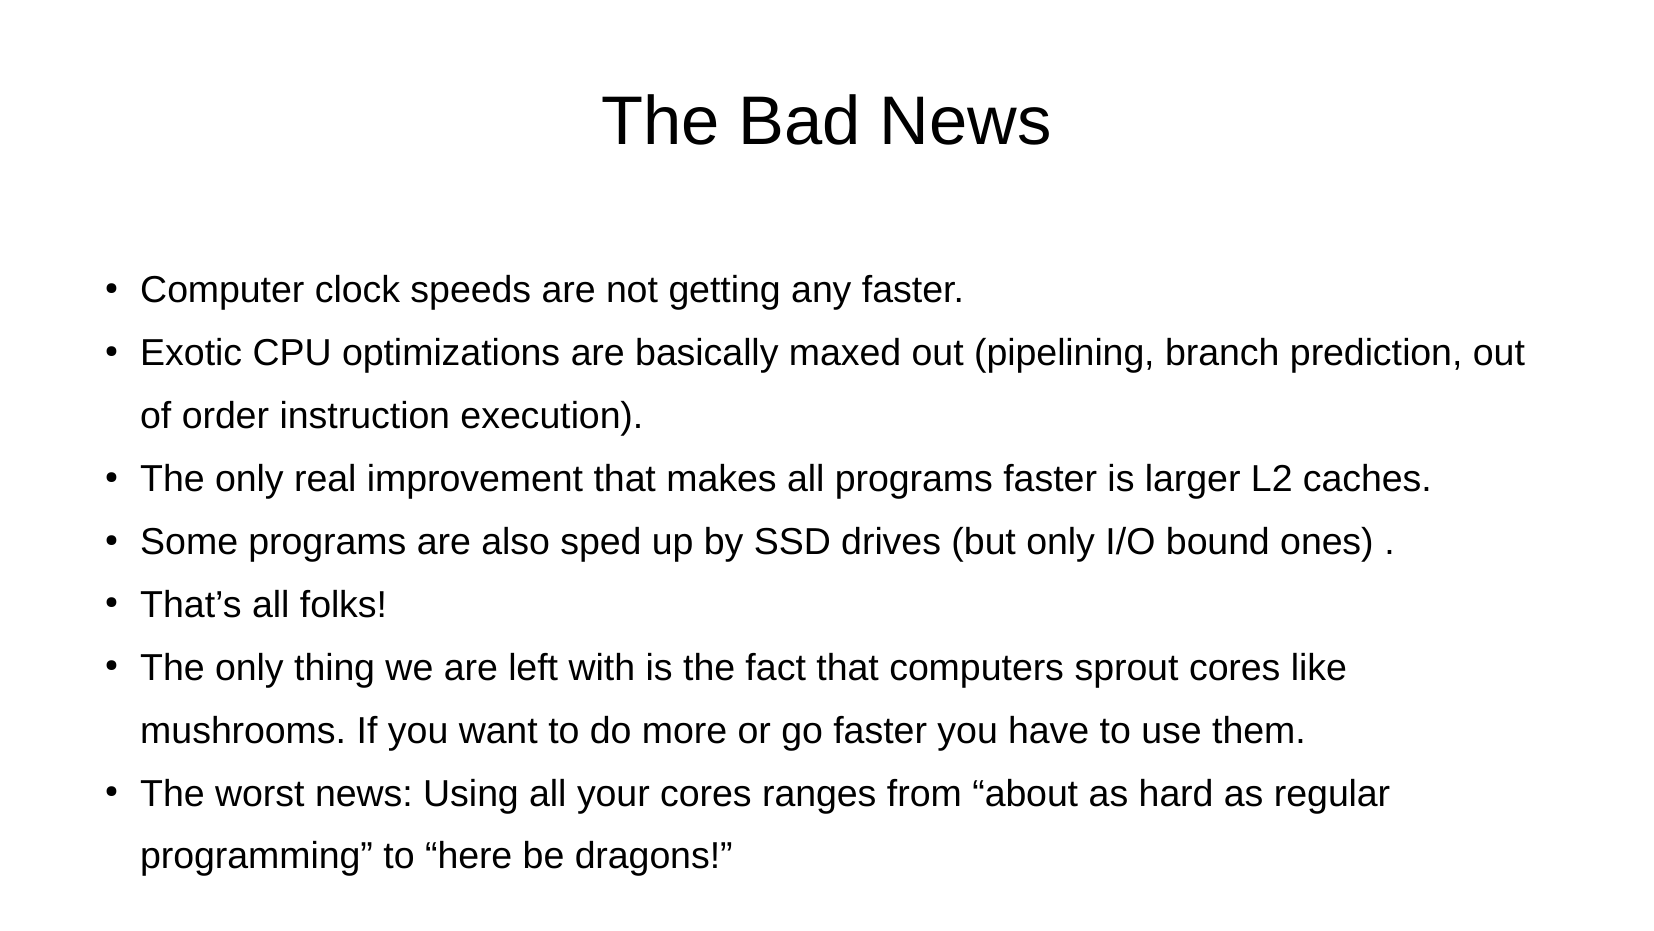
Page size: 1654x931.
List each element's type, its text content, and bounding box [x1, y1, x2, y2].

text_box Computer clock speeds are not getting any faster. Exotic CPU optimizations are basically maxed out (pipelining, branch prediction, out of order instruction execution). The only real improvement that makes all programs faster is larger L2 caches. Some programs are also sped up by SSD drives (but only I/O bound ones) . That’s all folks! The only thing we are left with is the fact that computers sprout cores like mushrooms. If you want to do more or go faster you have to use them. The worst news: Using all your cores ranges from “about as hard as regular programming” to “here be dragons!” [90, 240, 1561, 864]
title The Bad News [82, 42, 1571, 199]
